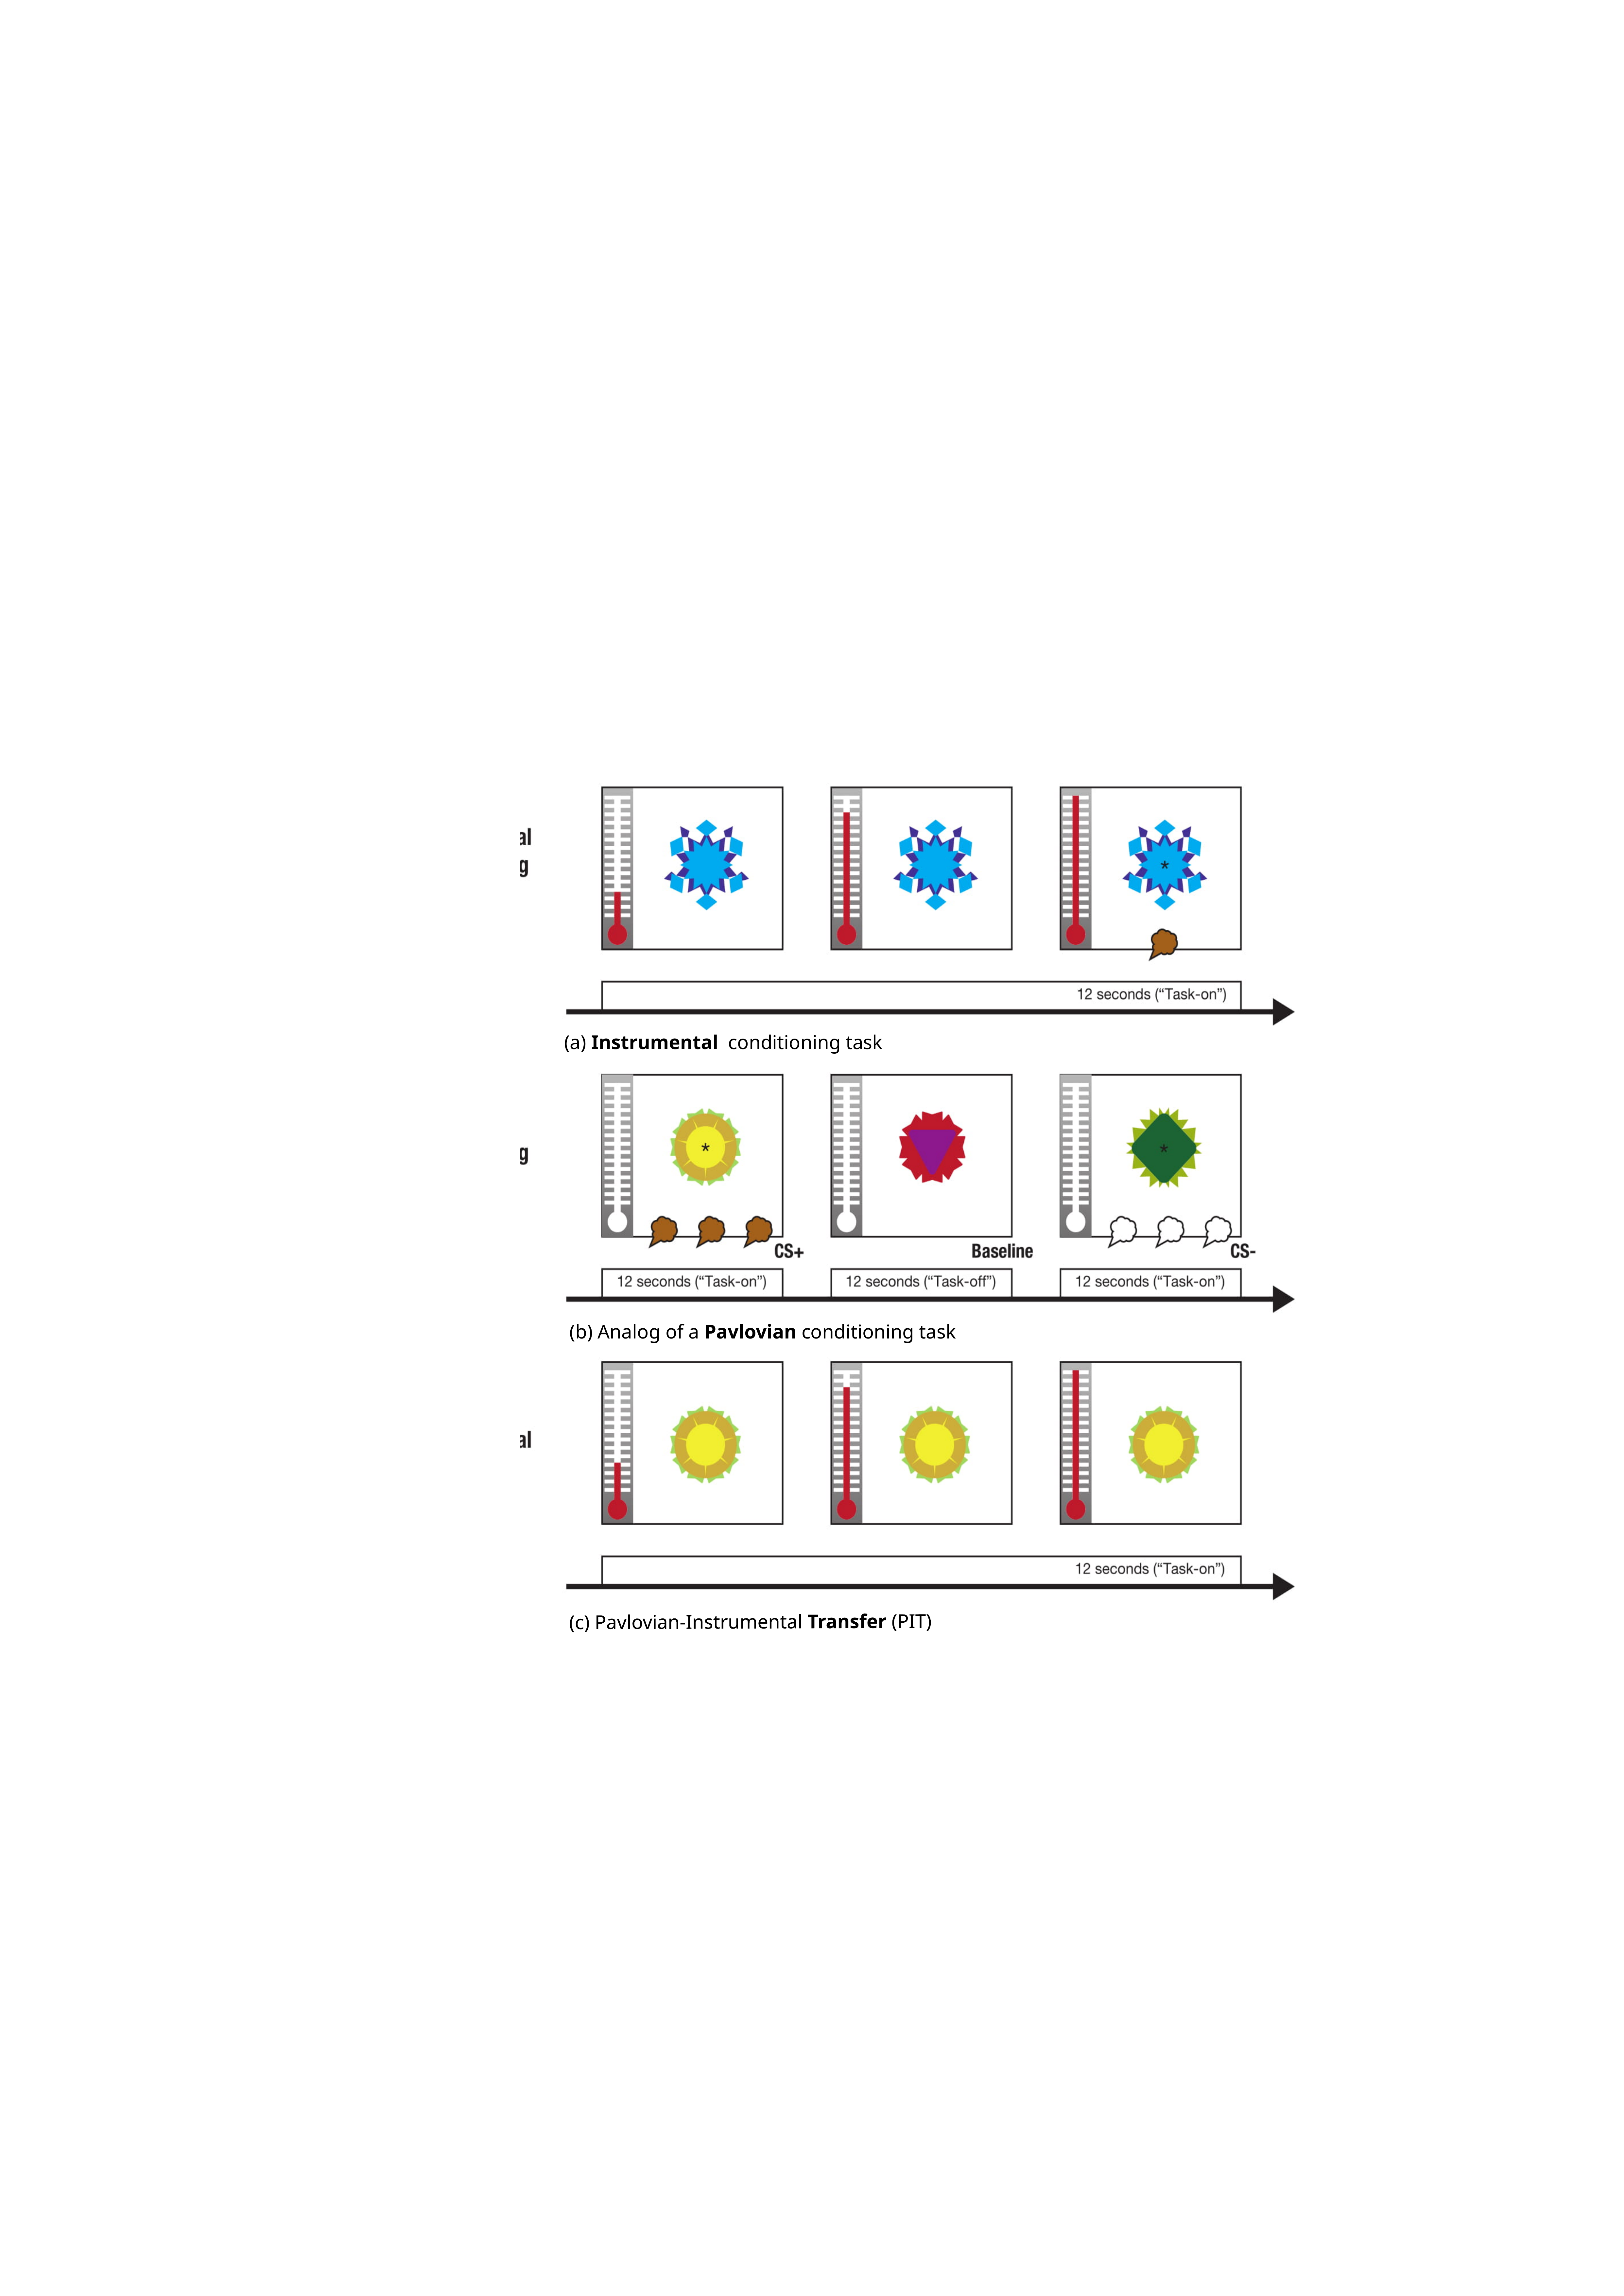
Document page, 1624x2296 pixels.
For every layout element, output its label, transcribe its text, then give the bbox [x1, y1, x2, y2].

text_box (b) Analog of a Pavlovian conditioning task [545, 1319, 1148, 1348]
text_box (a) Instrumental conditioning task [535, 1030, 1266, 1059]
text_box (c) Pavlovian-Instrumental Transfer (PIT) [540, 1608, 1266, 1639]
picture [520, 751, 1329, 1648]
